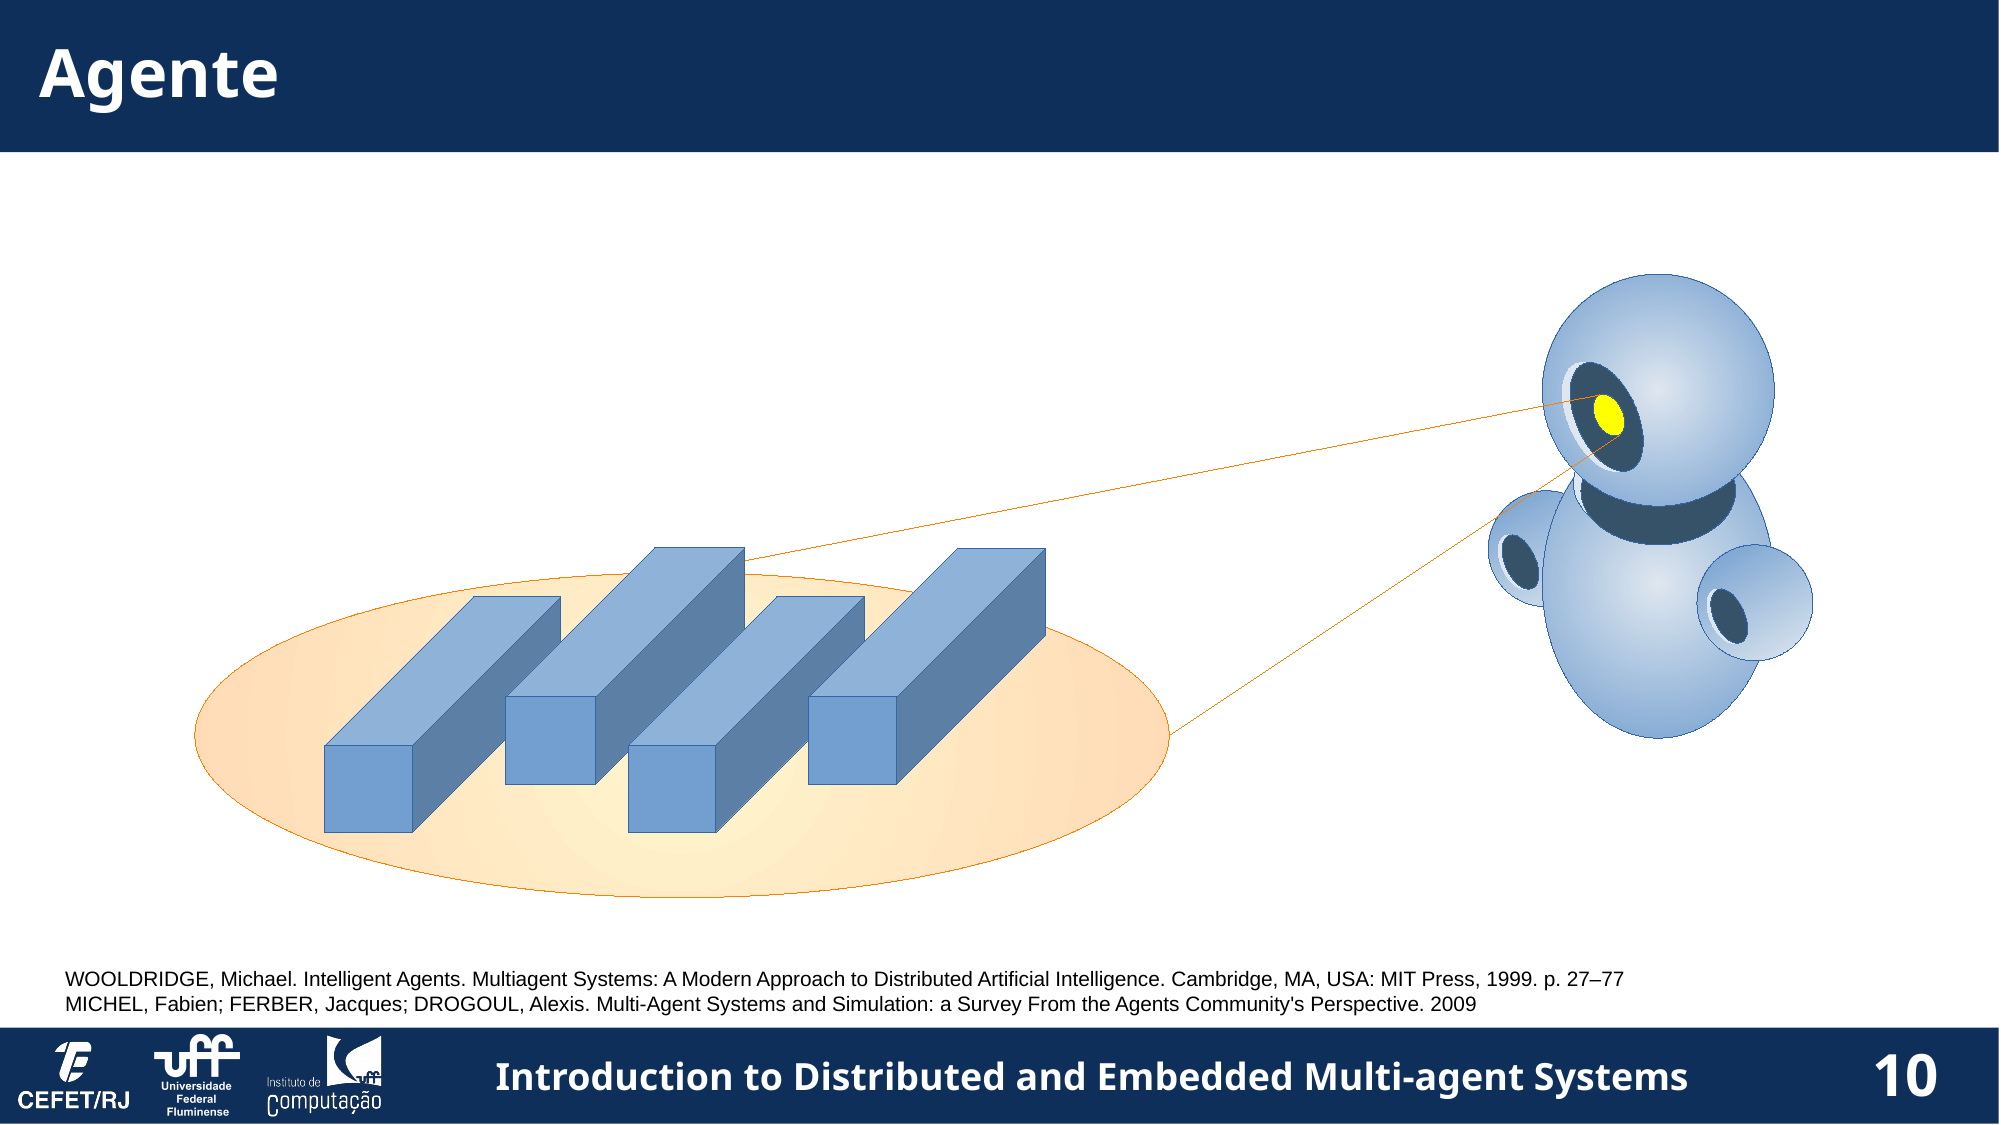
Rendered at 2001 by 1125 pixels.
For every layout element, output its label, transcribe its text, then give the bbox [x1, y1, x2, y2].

text_box [1488, 274, 1813, 739]
text_box Agente [25, 23, 1999, 119]
picture [18, 1021, 129, 1125]
text_box WOOLDRIDGE, Michael. Intelligent Agents. Multiagent Systems: A Modern Approach to Distributed Artificial Intelligence. Cambridge, MA, USA: MIT Press, 1999. p. 27–77 MICHEL, Fabien; FERBER, Jacques; DROGOUL, Alexis. Multi-Agent Systems and Simulation: a Survey From the Agents Community's Perspective. 2009 [50, 958, 1969, 1024]
picture [265, 1033, 383, 1117]
picture [153, 1033, 241, 1121]
text_box [194, 549, 1170, 898]
